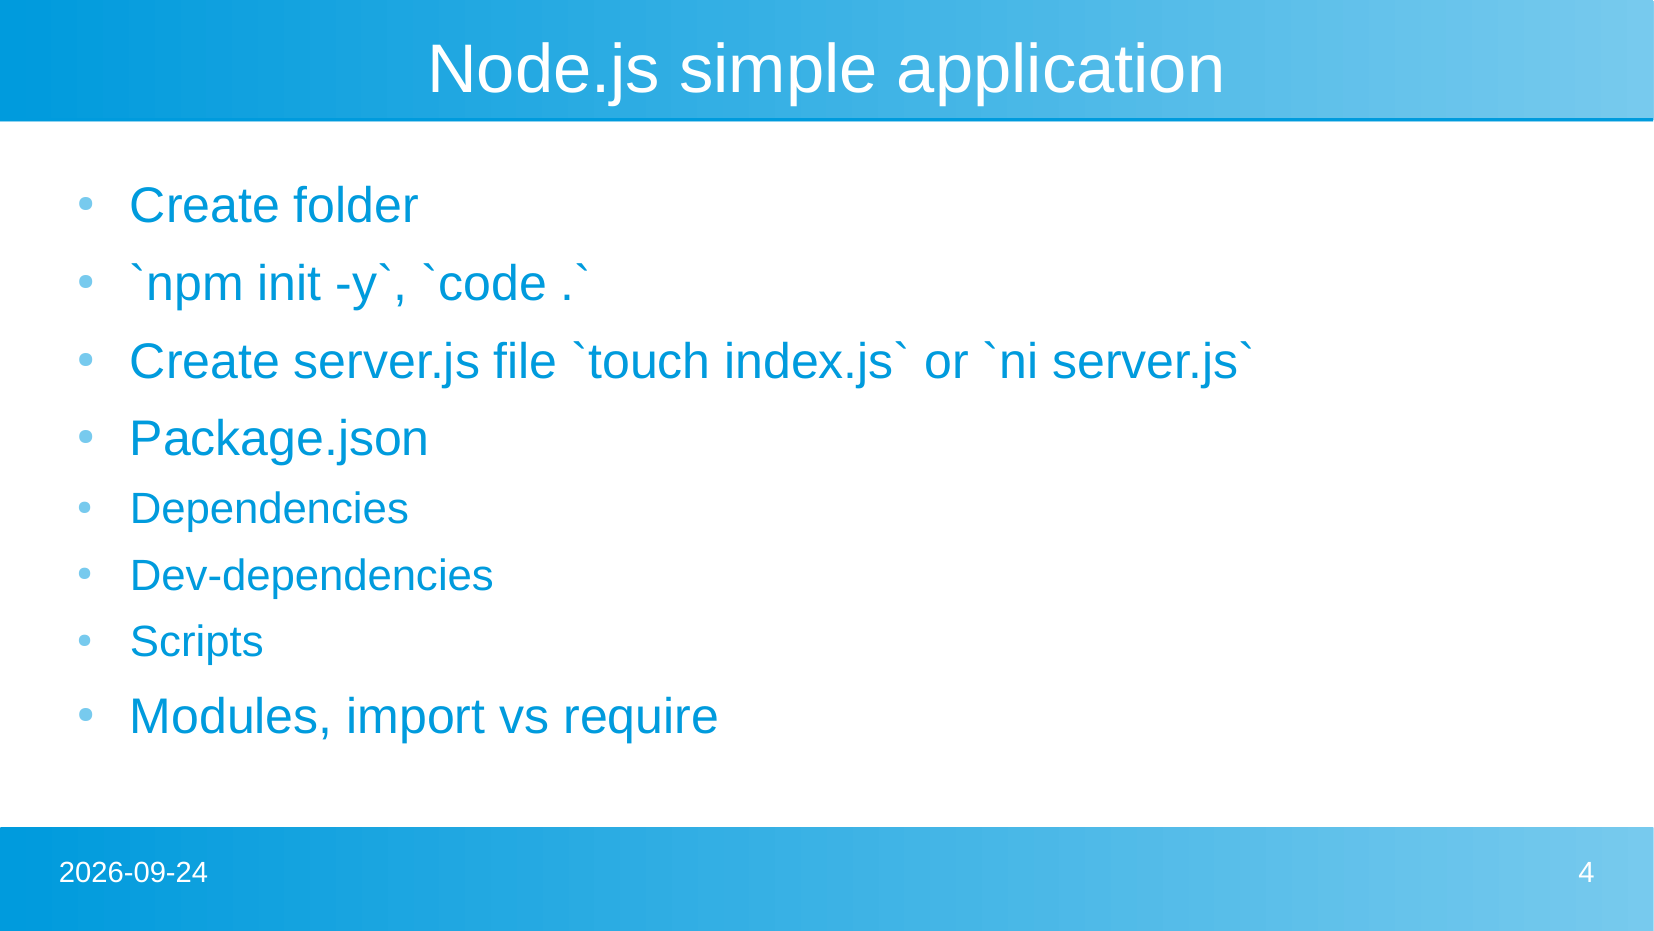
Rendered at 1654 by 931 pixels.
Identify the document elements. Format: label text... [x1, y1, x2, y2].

list Create folder `npm init -y`, `code .` Create server.js file `touch index.js` or `ni server.js` Package.json Dependencies Dev-dependencies Scripts Modules, import vs require [59, 177, 1595, 768]
title Node.js simple application [59, 29, 1595, 108]
